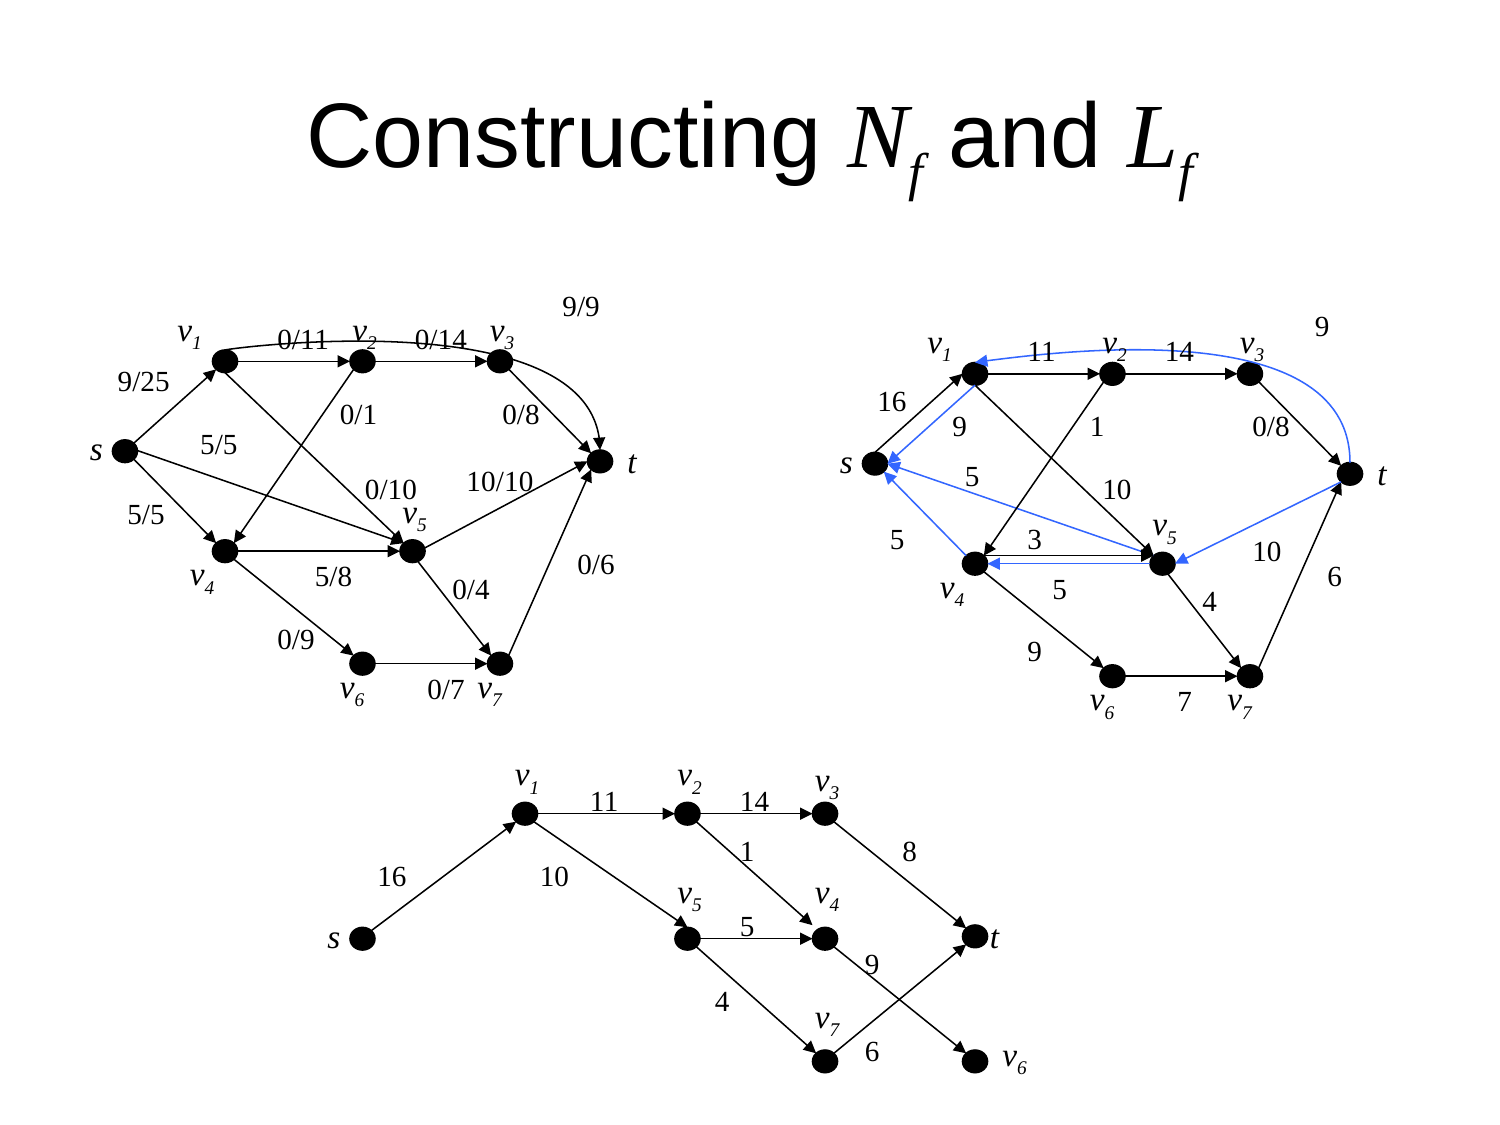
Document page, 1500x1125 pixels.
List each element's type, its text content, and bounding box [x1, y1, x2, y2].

text_box [487, 361, 513, 373]
text_box v6 [324, 657, 413, 719]
text_box v1 [232, 349, 250, 361]
text_box 10/10 [462, 462, 538, 498]
text_box [217, 539, 233, 544]
text_box v5 [1137, 494, 1225, 556]
text_box t [974, 907, 1026, 963]
text_box 10 [525, 849, 613, 901]
text_box [813, 811, 838, 826]
text_box 0/6 [562, 537, 651, 588]
text_box 5 [949, 449, 1038, 501]
text_box 6 [868, 1051, 875, 1060]
text_box [126, 439, 138, 449]
text_box 11 [574, 774, 663, 826]
text_box v1 [986, 361, 1000, 373]
text_box [675, 806, 700, 826]
text_box 1 [1074, 399, 1163, 451]
text_box [400, 544, 410, 559]
text_box 0/11 [262, 312, 351, 363]
text_box 0/8 [1237, 399, 1326, 451]
text_box v5 [1195, 541, 1225, 556]
text_box v4 [799, 862, 888, 924]
text_box s [74, 419, 126, 476]
text_box 16 [907, 387, 951, 426]
text_box [1337, 462, 1363, 486]
text_box v7 [462, 657, 550, 719]
text_box [962, 925, 974, 948]
text_box [1100, 374, 1125, 386]
text_box 16 [362, 849, 451, 901]
text_box 16 [862, 374, 951, 426]
text_box t [1362, 444, 1413, 501]
text_box v7 [799, 987, 888, 1049]
text_box [812, 1050, 838, 1073]
text_box v5 [387, 482, 475, 544]
text_box 0/7 [412, 662, 501, 713]
text_box [674, 927, 700, 951]
text_box v4 [986, 557, 998, 562]
text_box 10 [1237, 524, 1326, 576]
text_box v4 [986, 564, 1013, 593]
text_box [962, 362, 988, 385]
text_box [1104, 664, 1123, 669]
text_box [350, 361, 375, 373]
text_box [1154, 552, 1176, 574]
text_box 5/8 [300, 549, 388, 601]
text_box v1 [499, 744, 588, 806]
text_box 4 [730, 974, 788, 1026]
text_box 0/9 [262, 612, 351, 663]
text_box v2 [1087, 312, 1176, 374]
text_box s [312, 907, 363, 963]
text_box 0/14 [399, 312, 488, 363]
text_box [962, 552, 988, 576]
text_box [489, 652, 508, 657]
text_box v3 [474, 299, 563, 361]
text_box v2 [337, 299, 426, 361]
text_box v5 [662, 862, 751, 924]
text_box 9/25 [112, 362, 176, 398]
text_box v4 [924, 563, 1013, 619]
text_box 6 [849, 1024, 938, 1076]
text_box 14 [724, 774, 813, 824]
text_box [1237, 374, 1263, 386]
text_box 9/9 [549, 287, 613, 323]
text_box [404, 557, 417, 563]
text_box v5 [1137, 542, 1143, 550]
text_box v6 [987, 1025, 1075, 1086]
text_box [415, 550, 426, 561]
text_box 5/5 [187, 424, 251, 461]
text_box 3 [1012, 512, 1101, 563]
text_box [813, 927, 838, 951]
text_box [352, 652, 373, 657]
text_box v7 [842, 1011, 888, 1049]
text_box v2 [662, 744, 751, 806]
text_box 1 [724, 824, 813, 876]
text_box v3 [1224, 312, 1313, 374]
text_box v4 [174, 544, 263, 606]
text_box 5 [1037, 564, 1126, 613]
text_box v4 [1000, 557, 1012, 563]
text_box [212, 350, 238, 373]
text_box v1 [912, 312, 1000, 374]
text_box [962, 1050, 988, 1073]
text_box t [612, 432, 663, 488]
text_box 9 [916, 970, 938, 988]
text_box [512, 806, 538, 826]
text_box v7 [1212, 669, 1300, 731]
text_box 5 [874, 512, 963, 563]
text_box 0/1 [324, 387, 413, 438]
text_box [1150, 557, 1166, 576]
text_box [1242, 664, 1258, 669]
text_box s [824, 432, 876, 488]
text_box 4 [1187, 574, 1276, 626]
text_box v3 [799, 750, 888, 811]
text_box 0/4 [437, 562, 526, 613]
text_box v7 [799, 1040, 805, 1049]
text_box 4 [699, 974, 783, 1026]
text_box 14 [1149, 324, 1238, 376]
text_box 11 [1012, 324, 1101, 376]
text_box [407, 544, 424, 552]
text_box 5/5 [112, 487, 201, 538]
text_box 9 [937, 399, 1026, 451]
text_box 10 [1087, 462, 1176, 513]
text_box [862, 452, 888, 475]
text_box 6 [1312, 549, 1401, 601]
text_box v1 [162, 299, 250, 361]
text_box 0/10 [349, 462, 438, 513]
text_box v6 [1074, 669, 1163, 731]
text_box [587, 450, 612, 473]
text_box 7 [1162, 674, 1251, 726]
text_box 5 [724, 899, 813, 951]
text_box 9 [849, 937, 938, 988]
text_box 9 [1012, 624, 1101, 676]
text_box 9 [1299, 299, 1388, 351]
text_box [126, 448, 138, 463]
text_box 0/8 [487, 387, 576, 438]
text_box 8 [887, 824, 976, 876]
title Constructing Nf and Lf [75, 45, 1426, 233]
text_box [363, 927, 376, 951]
